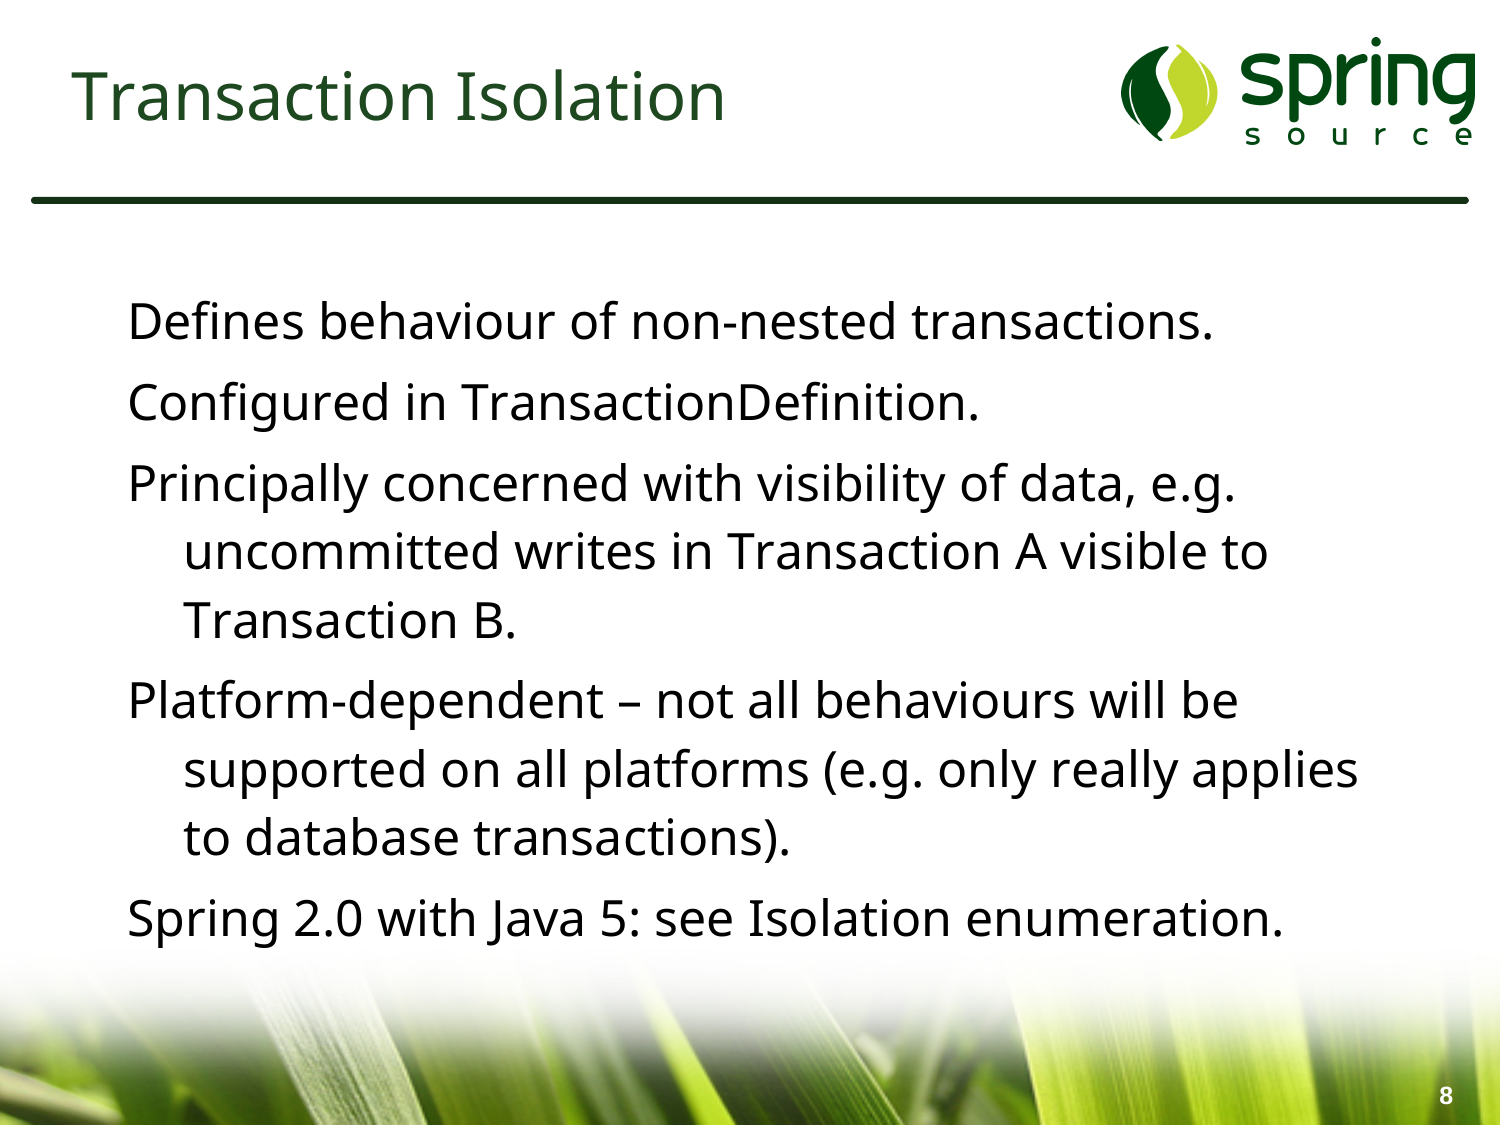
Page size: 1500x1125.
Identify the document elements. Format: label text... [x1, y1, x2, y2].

picture [1121, 37, 1475, 145]
title Transaction Isolation [56, 13, 1089, 176]
list Defines behaviour of non-nested transactions. Configured in TransactionDefinition. Principally concerned with visibility of data, e.g. uncommitted writes in Transaction A visible to Transaction B. Platform-dependent – not all behaviours will be supported on all platforms (e.g. only really applies to database transactions). Spring 2.0 with Java 5: see Isolation enumeration. [112, 278, 1388, 954]
picture [0, 944, 1500, 1125]
